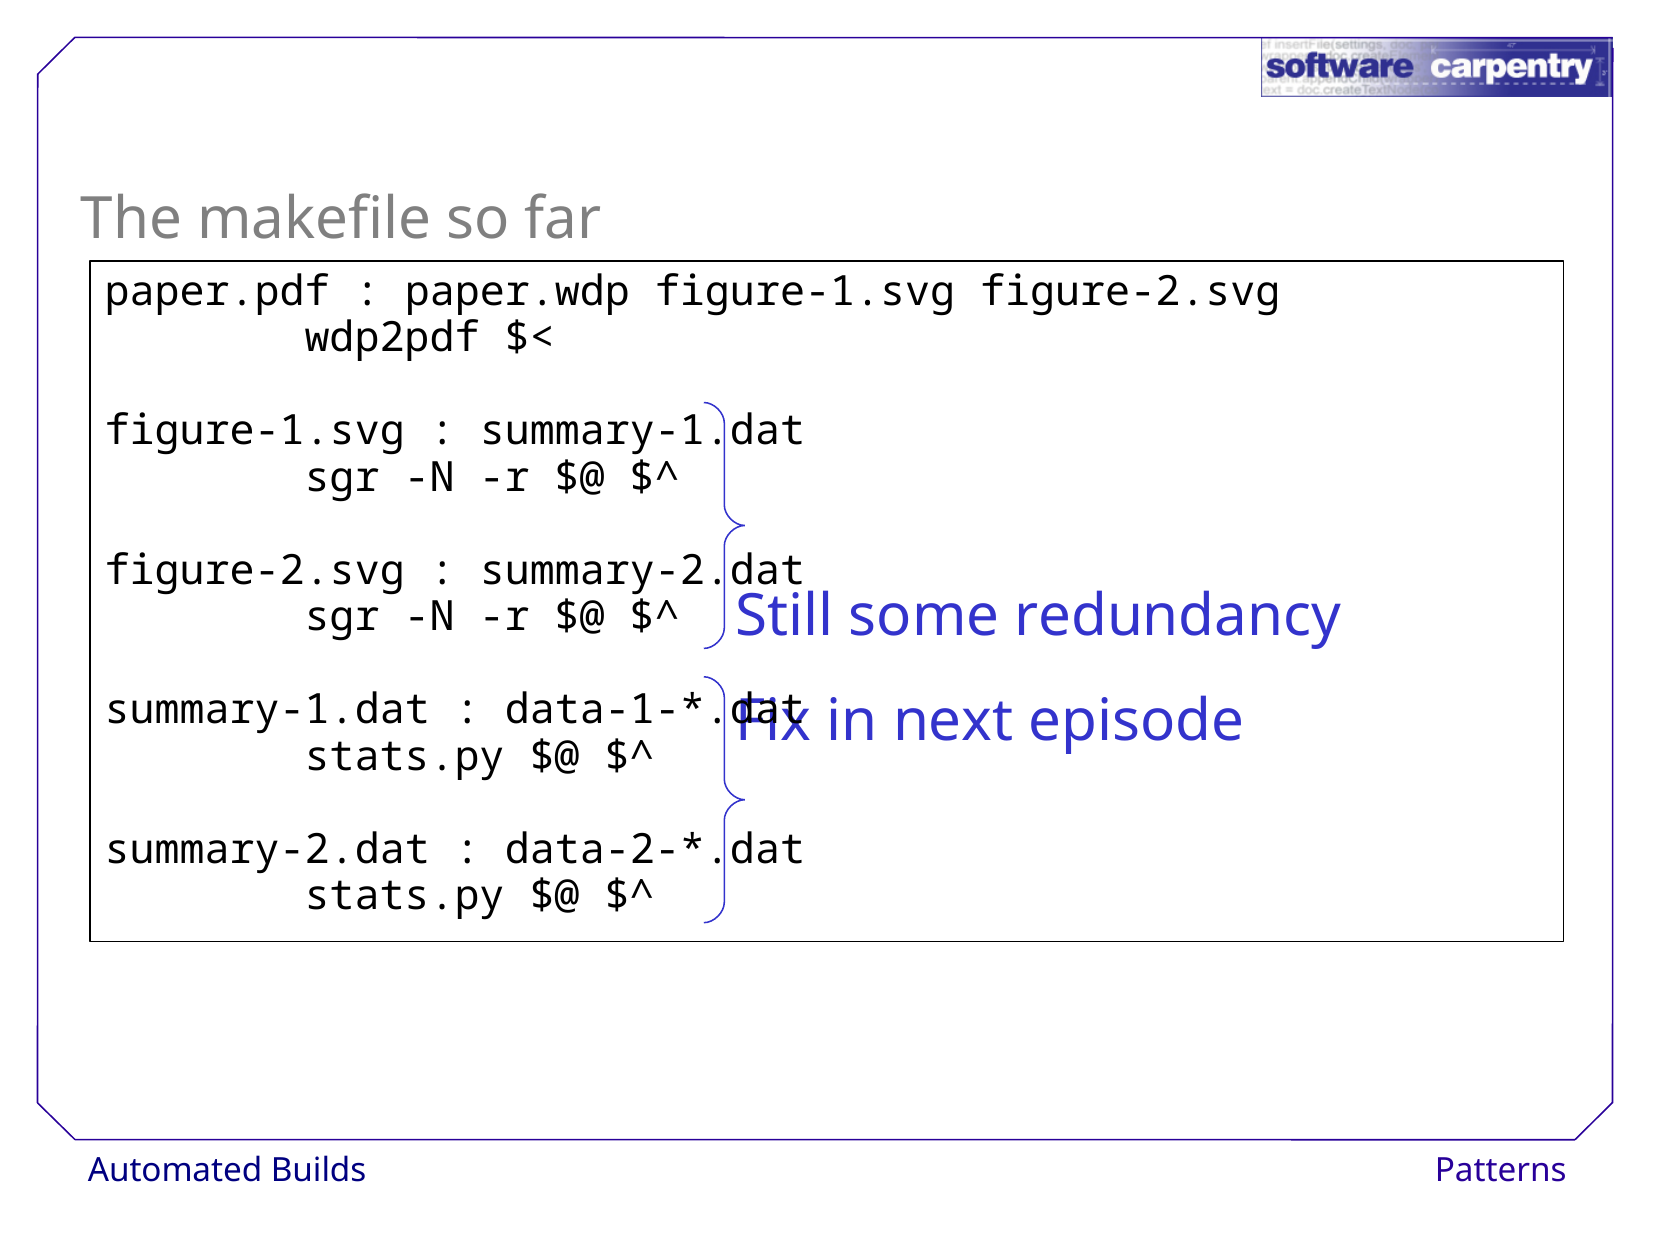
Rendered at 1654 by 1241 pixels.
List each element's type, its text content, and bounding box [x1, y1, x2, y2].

text_box paper.pdf : paper.wdp figure-1.svg figure-2.svg wdp2pdf $< figure-1.svg : summary-1.dat sgr -N -r $@ $^ figure-2.svg : summary-2.dat sgr -N -r $@ $^ summary-1.dat : data-1-*.dat stats.py $@ $^ summary-2.dat : data-2-*.dat stats.py $@ $^ [89, 260, 1564, 942]
text_box The makefile so far [66, 138, 767, 259]
picture [1261, 39, 1613, 97]
